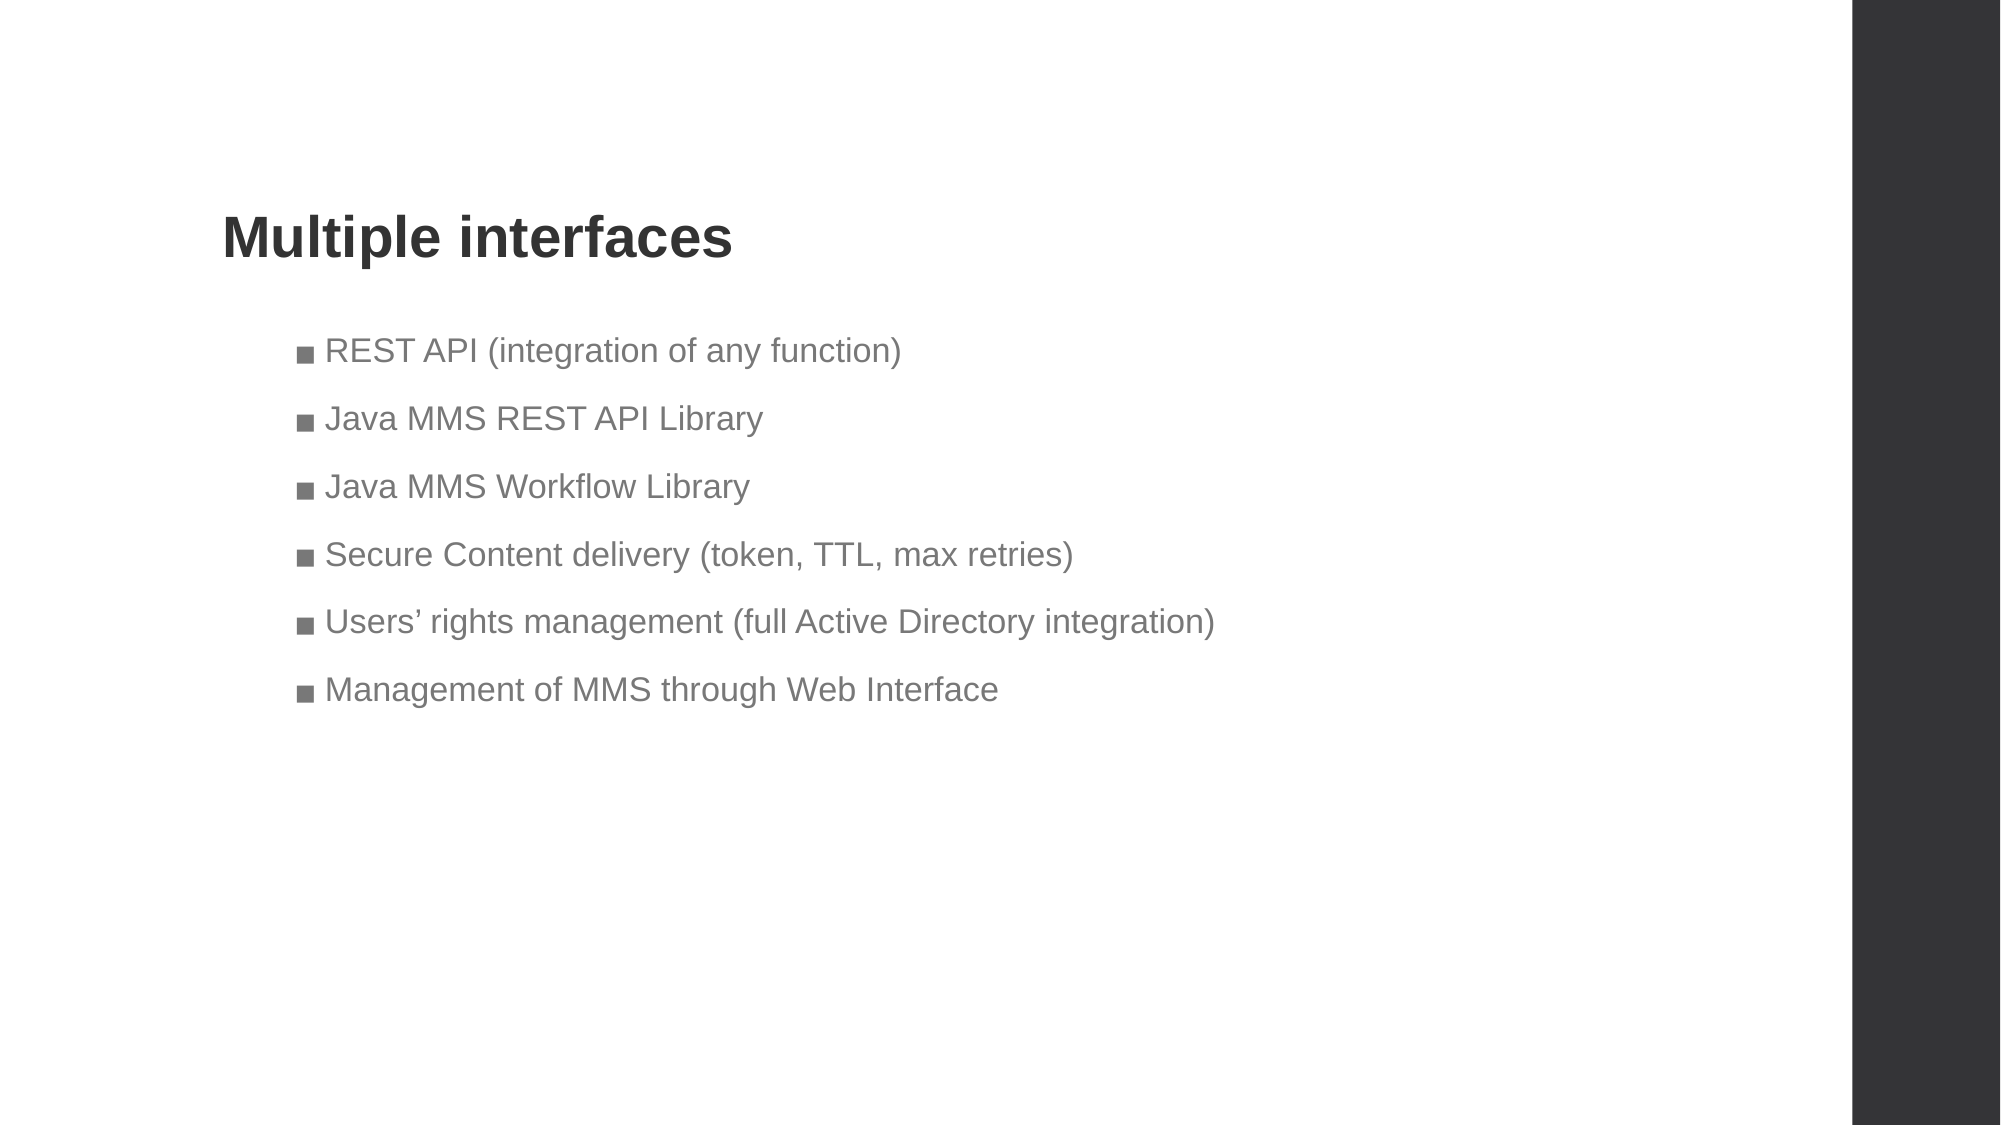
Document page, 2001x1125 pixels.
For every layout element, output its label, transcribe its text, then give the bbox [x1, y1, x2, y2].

list REST API (integration of any function) Java MMS REST API Library Java MMS Workflow Library Secure Content delivery (token, TTL, max retries) Users’ rights management (full Active Directory integration) Management of MMS through Web Interface [206, 299, 1617, 1014]
title Multiple interfaces [206, 60, 1797, 278]
